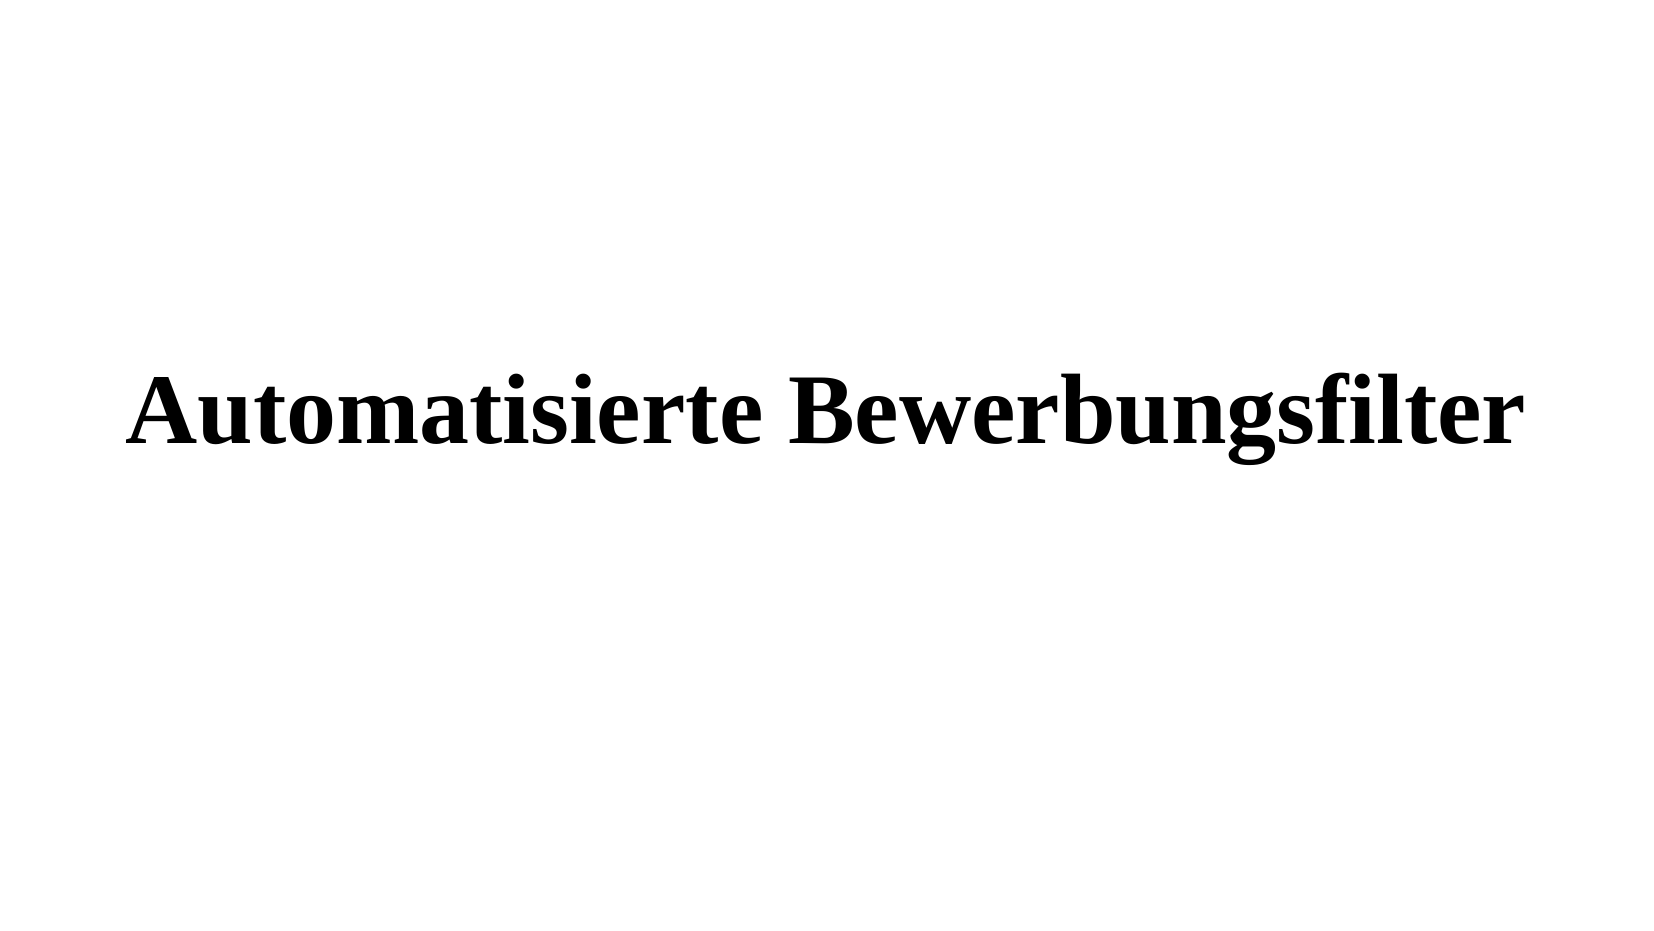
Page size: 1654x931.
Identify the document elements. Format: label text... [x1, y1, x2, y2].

list Automatisierte Bewerbungsfilter [82, 354, 1571, 521]
